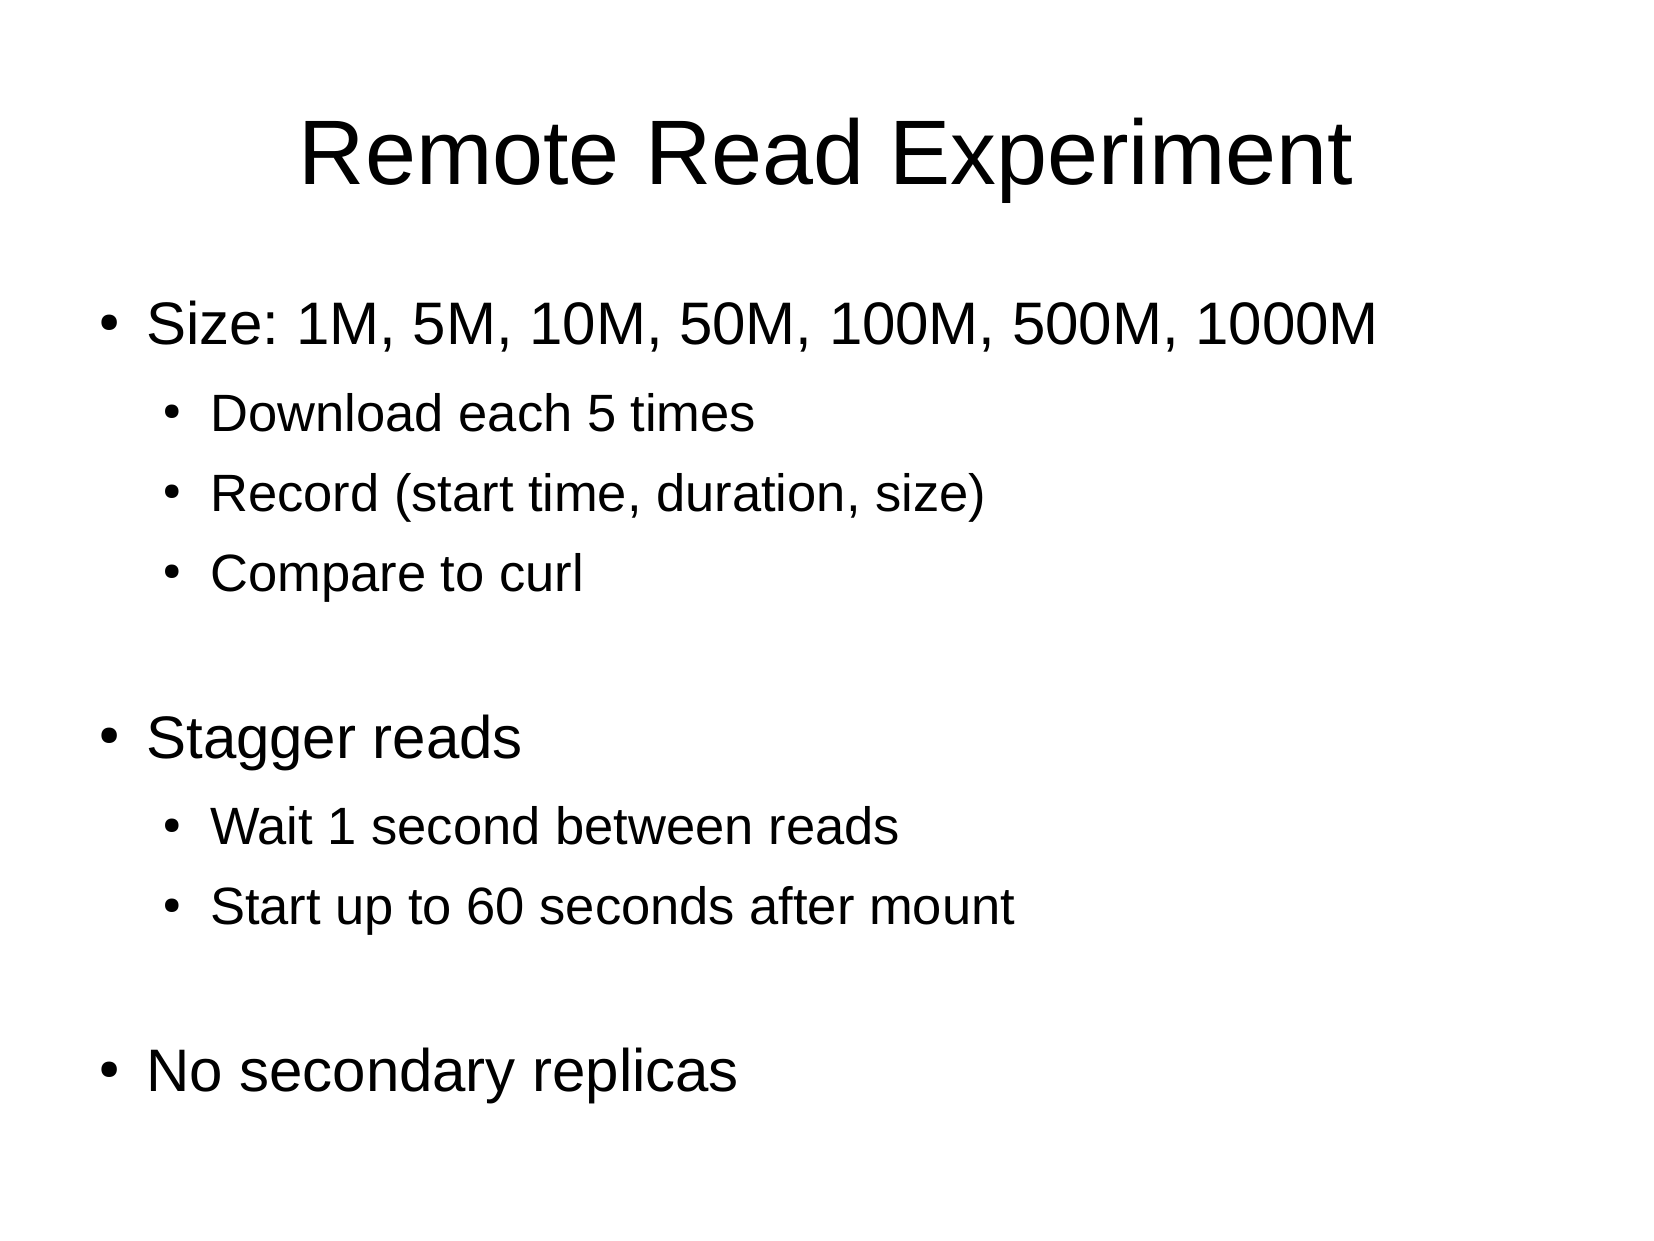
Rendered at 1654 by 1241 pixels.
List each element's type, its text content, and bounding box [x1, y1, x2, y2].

title Remote Read Experiment [82, 49, 1571, 257]
list Size: 1M, 5M, 10M, 50M, 100M, 500M, 1000M Download each 5 times Record (start time, duration, size) Compare to curl Stagger reads Wait 1 second between reads Start up to 60 seconds after mount No secondary replicas [82, 290, 1571, 1109]
